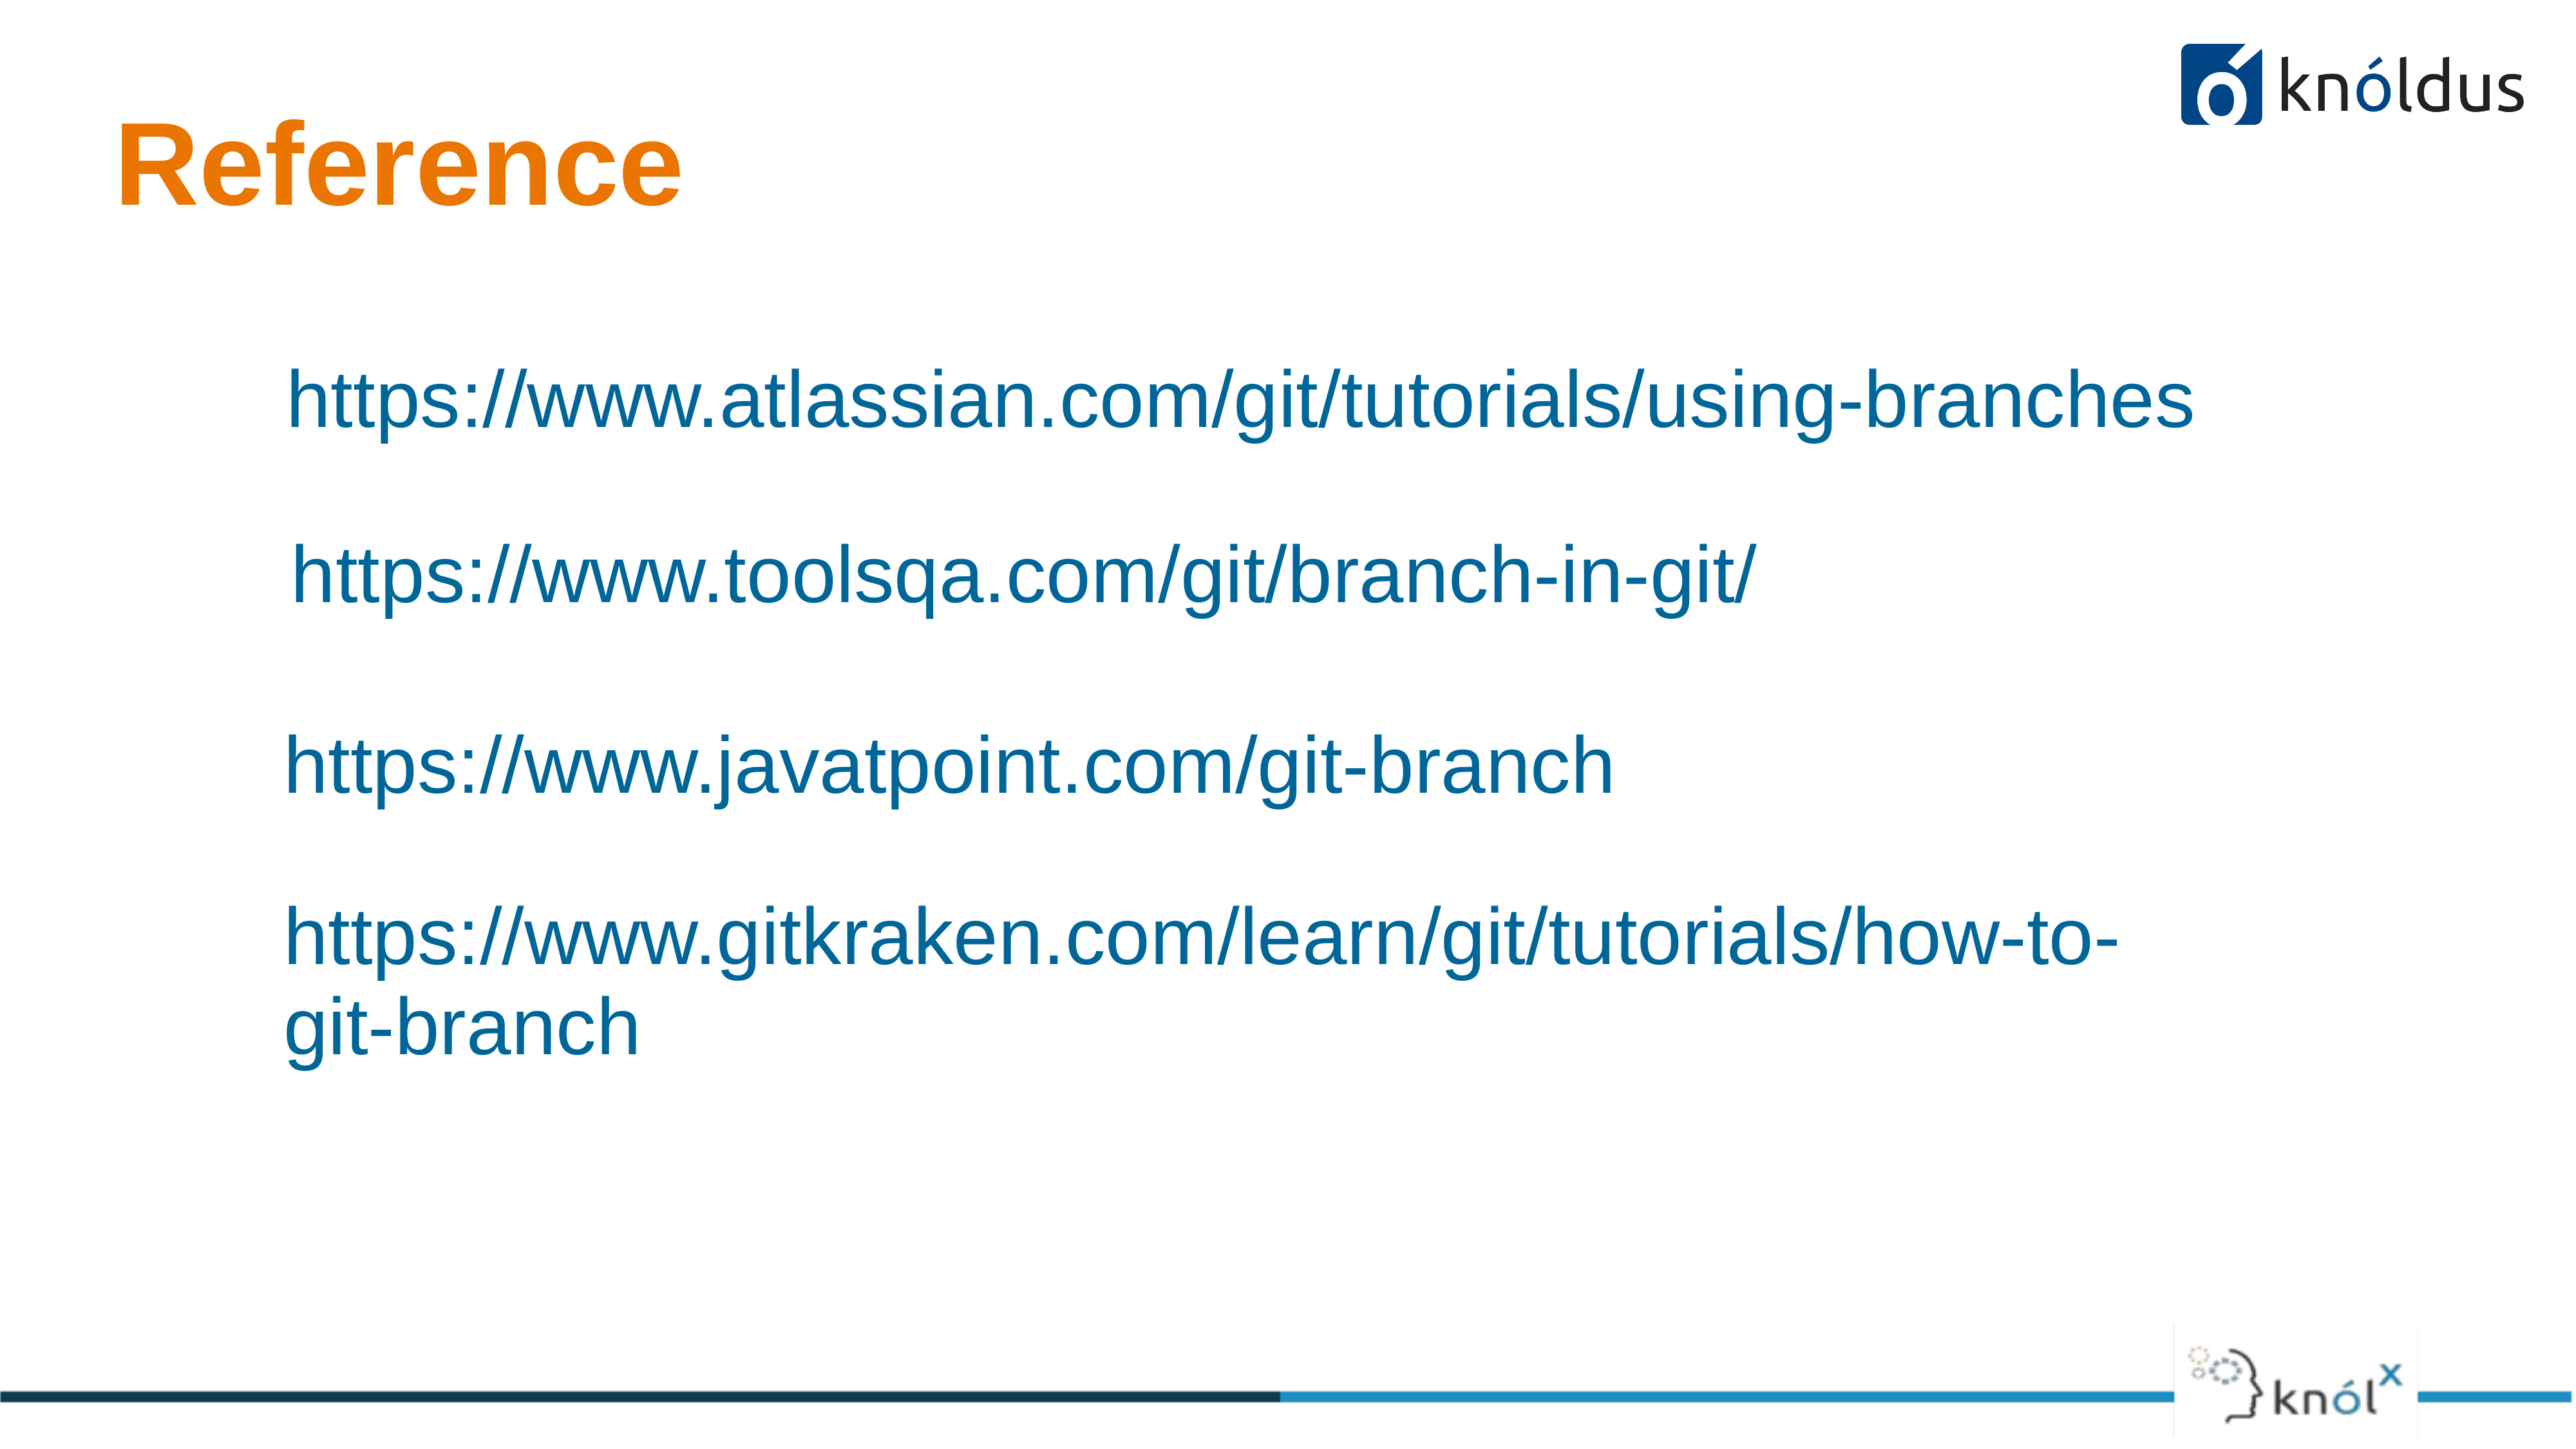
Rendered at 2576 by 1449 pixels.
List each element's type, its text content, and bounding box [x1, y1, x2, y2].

picture [0, 1323, 2572, 1437]
text_box https://www.javatpoint.com/git-branch [274, 715, 2389, 860]
title Reference [71, 44, 1525, 285]
text_box https://www.atlassian.com/git/tutorials/using-branches [276, 350, 2343, 464]
text_box https://www.toolsqa.com/git/branch-in-git/ [281, 524, 2099, 639]
text_box https://www.gitkraken.com/learn/git/tutorials/how-to-git-branch [274, 886, 2243, 1111]
picture [2181, 44, 2524, 125]
